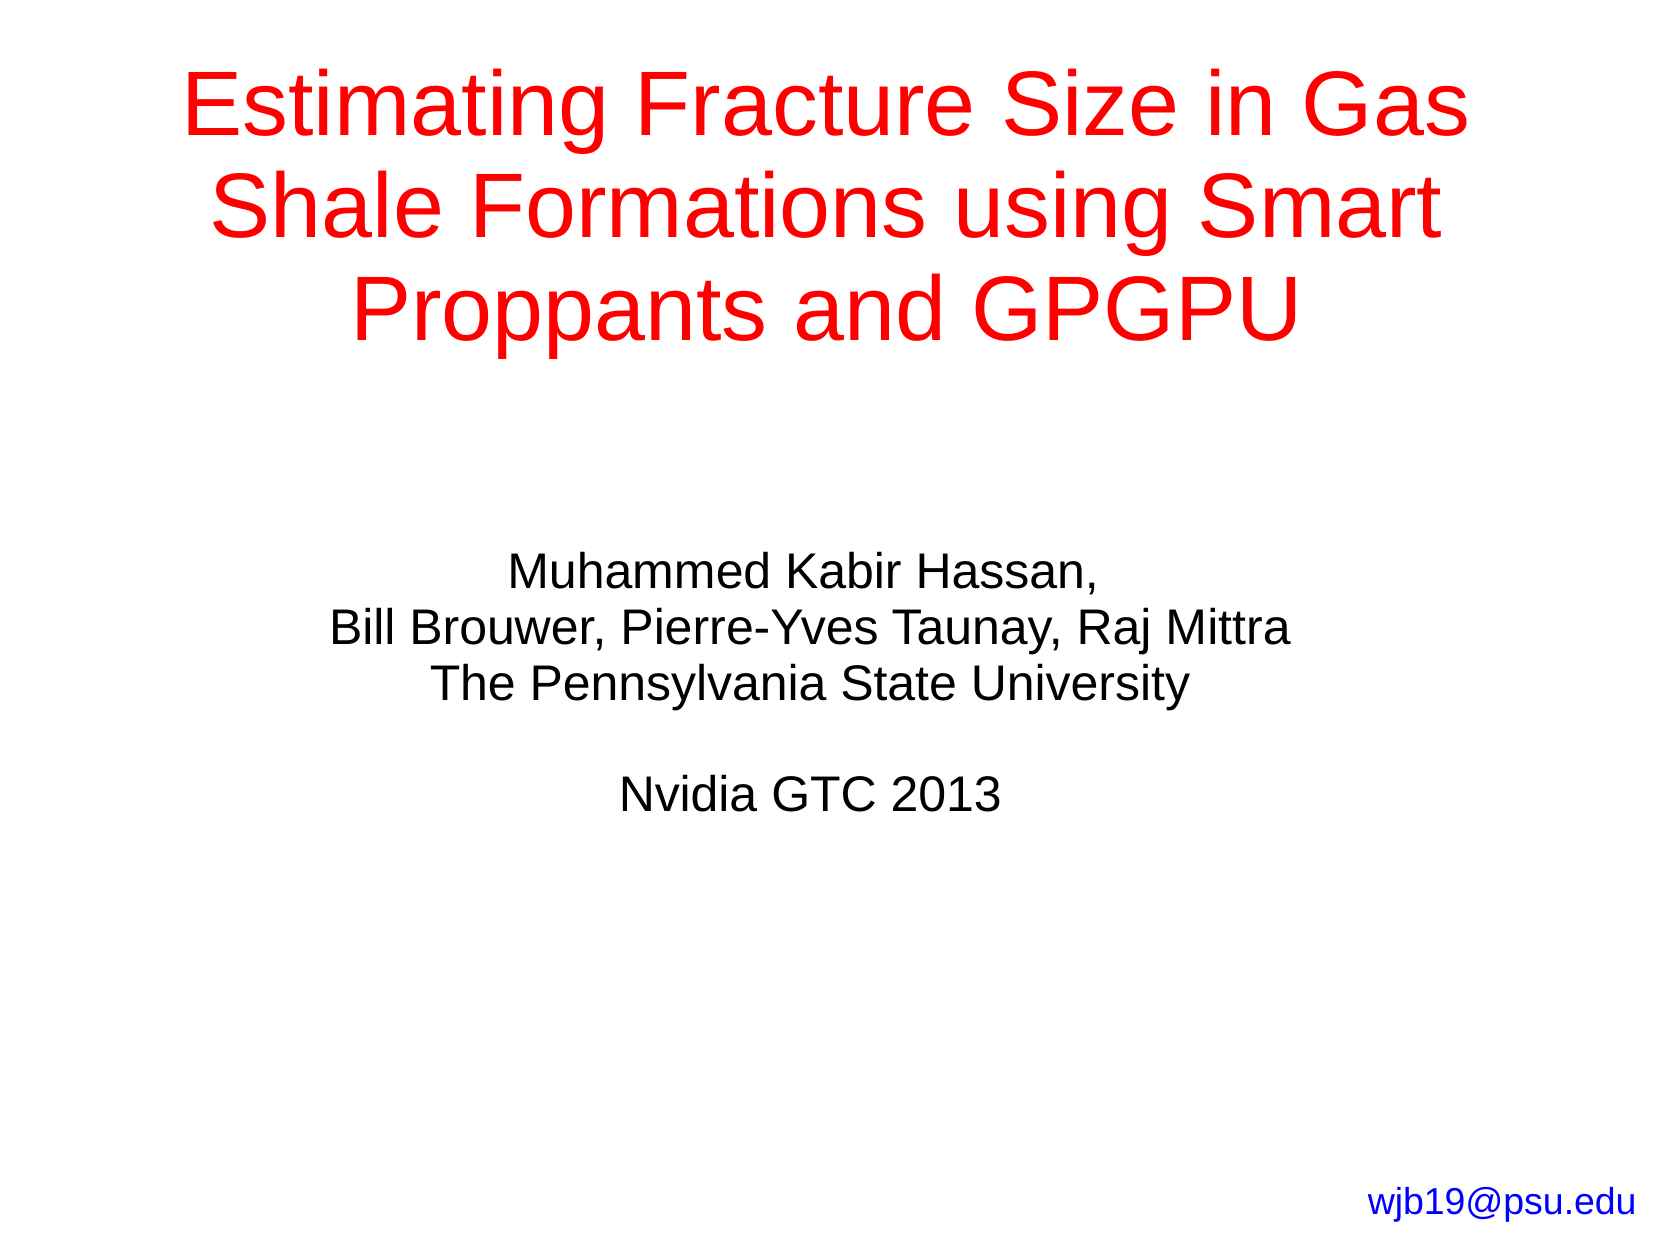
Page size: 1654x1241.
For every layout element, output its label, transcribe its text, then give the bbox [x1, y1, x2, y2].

title Estimating Fracture Size in Gas Shale Formations using Smart Proppants and GPGPU [82, 52, 1571, 360]
text_box wjb19@psu.edu [1353, 1173, 1652, 1231]
subtitle Muhammed Kabir Hassan, Bill Brouwer, Pierre-Yves Taunay, Raj Mittra The Pennsylvania State University Nvidia GTC 2013 [82, 360, 1538, 1081]
